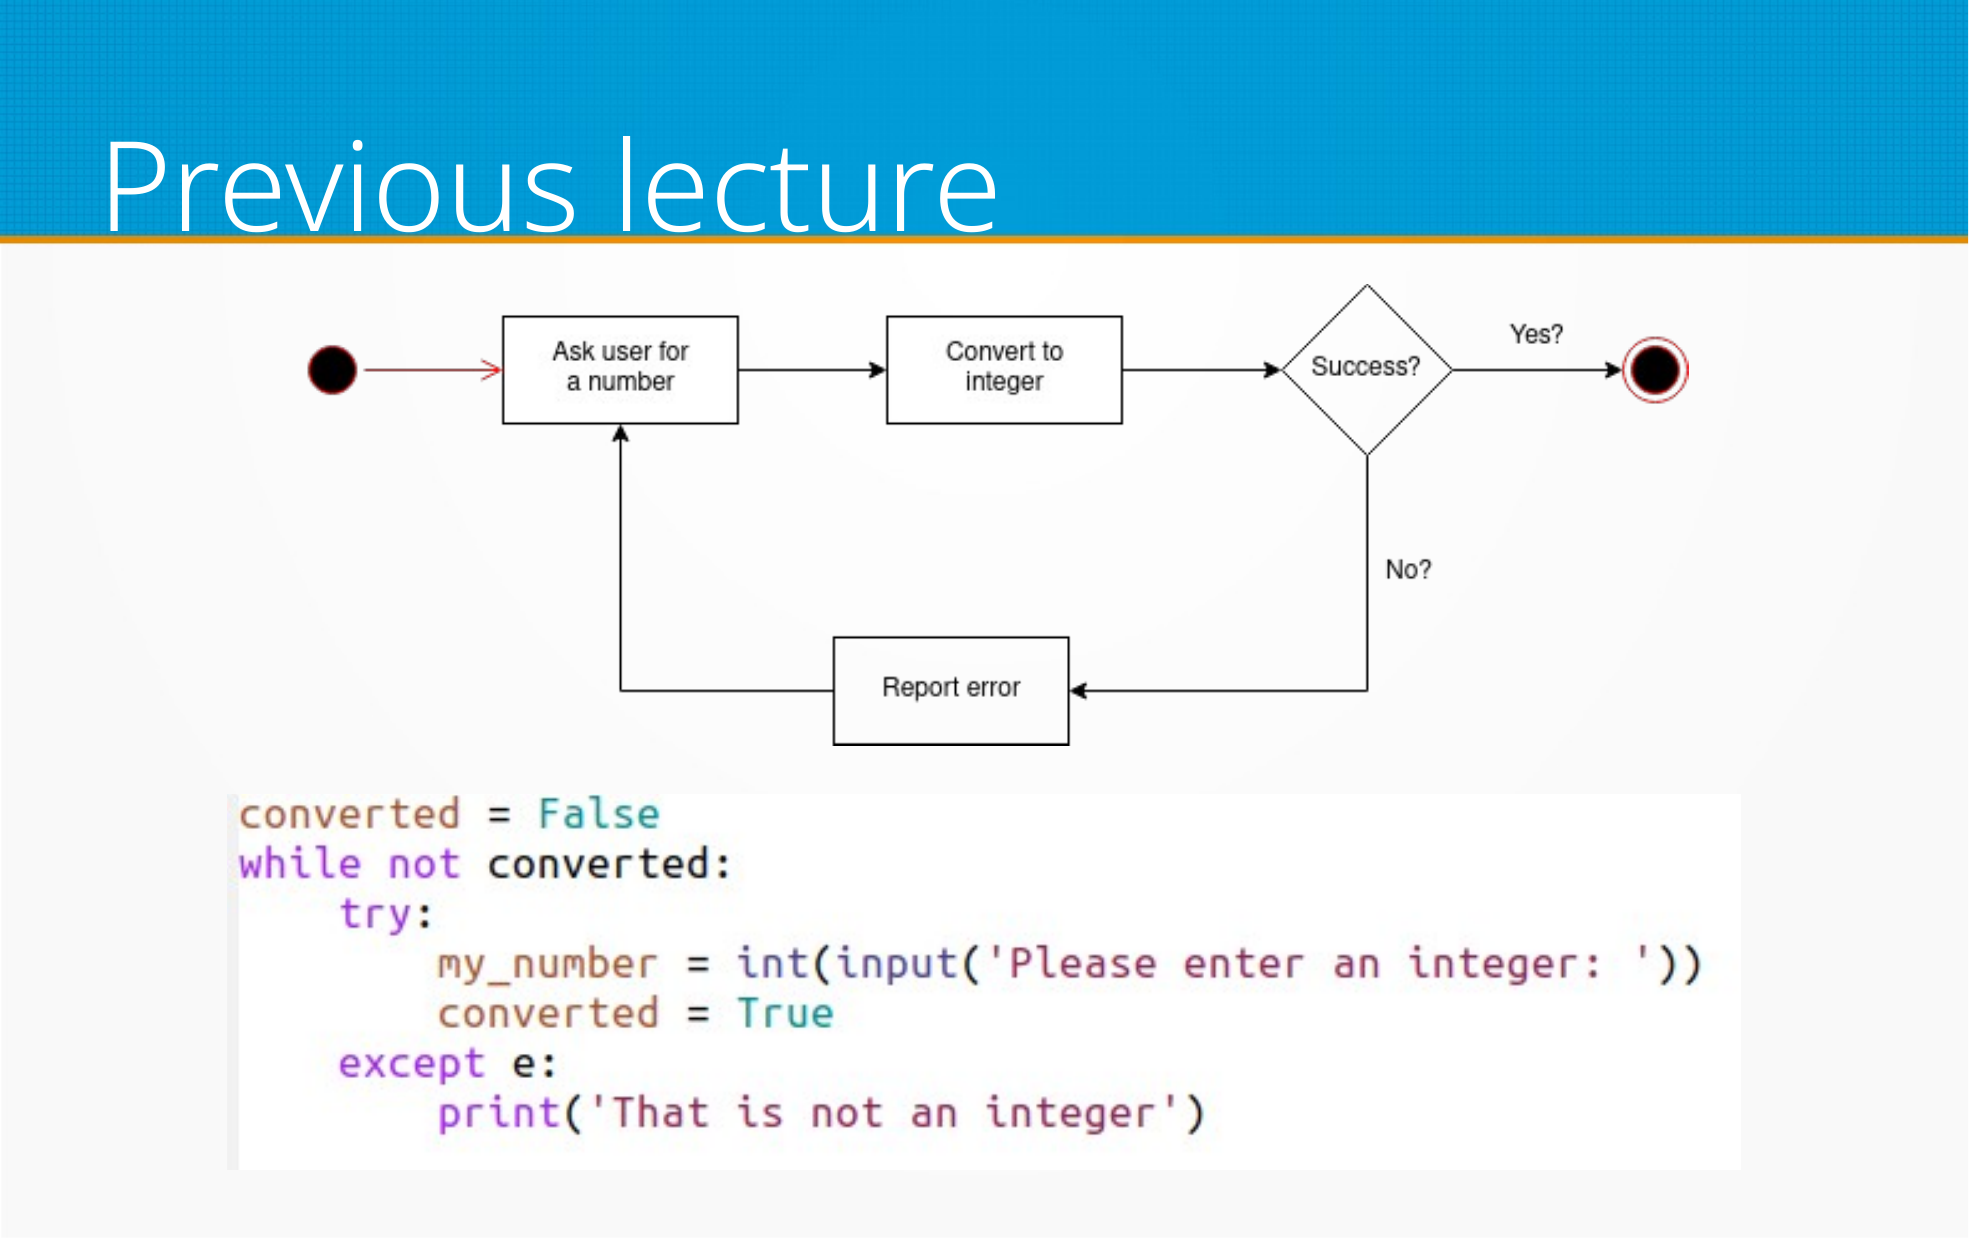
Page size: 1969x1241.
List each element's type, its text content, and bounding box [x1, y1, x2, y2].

picture [0, 233, 1969, 1241]
title Previous lecture [98, 49, 1870, 257]
